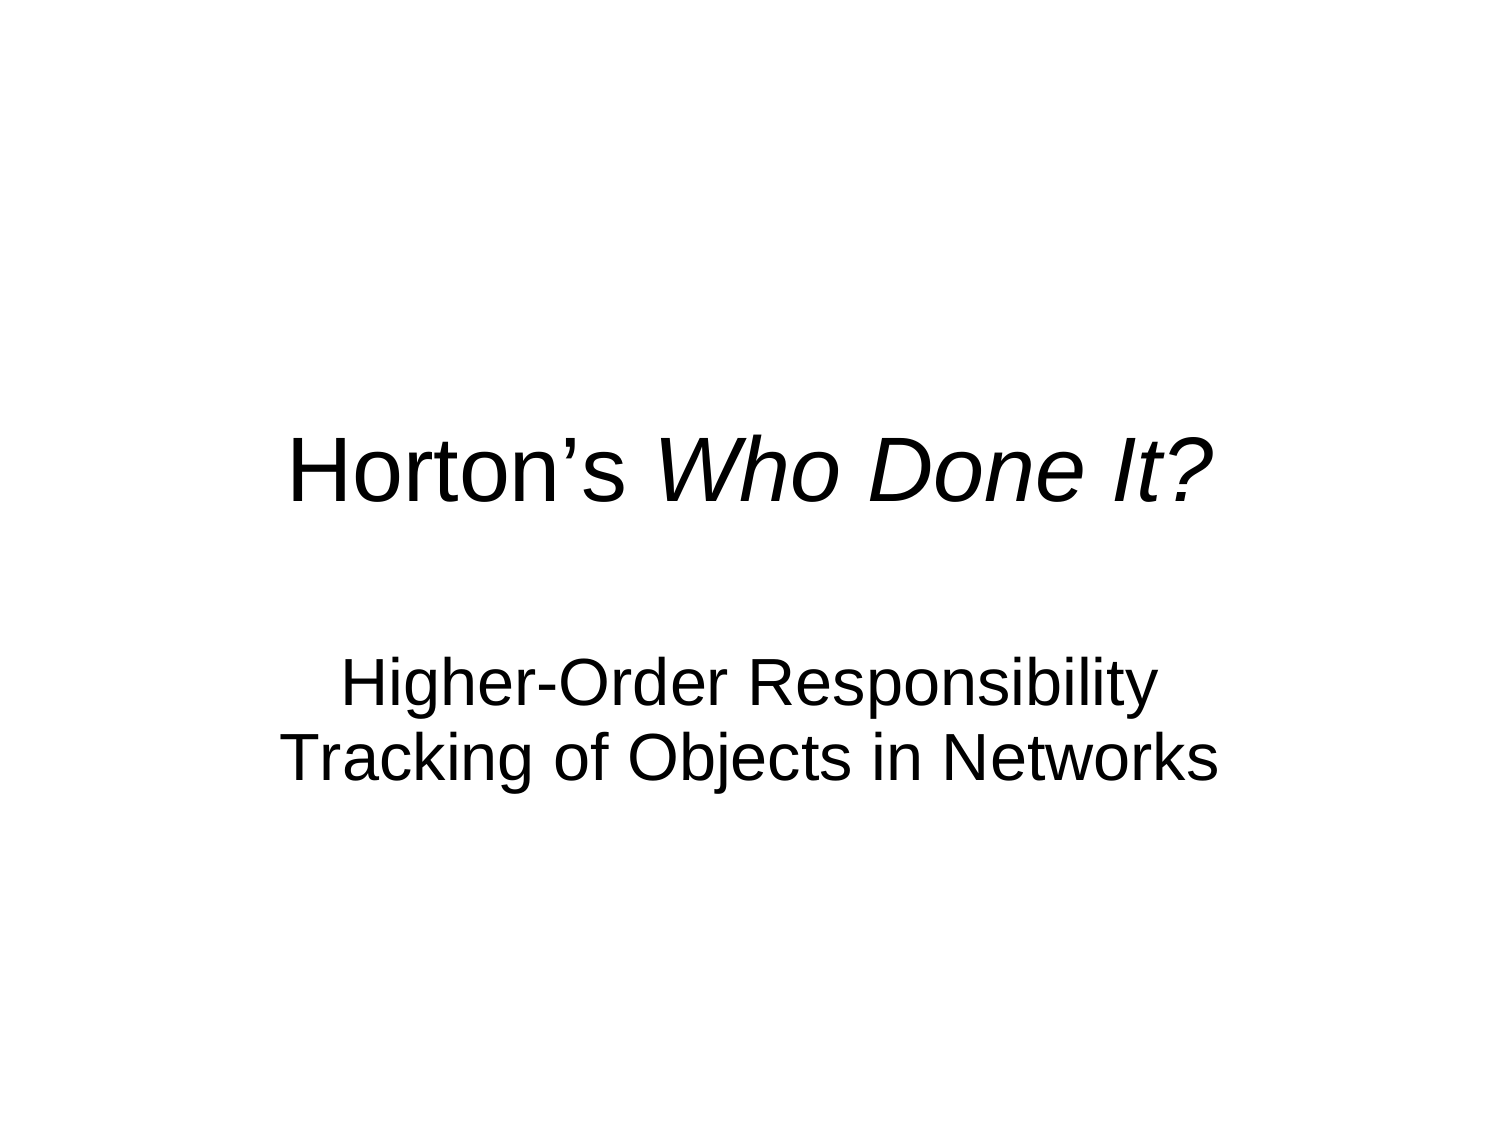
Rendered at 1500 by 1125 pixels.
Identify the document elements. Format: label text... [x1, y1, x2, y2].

title Horton’s Who Done It? [112, 349, 1388, 591]
subtitle Higher-Order Responsibility Tracking of Objects in Networks [225, 637, 1276, 926]
